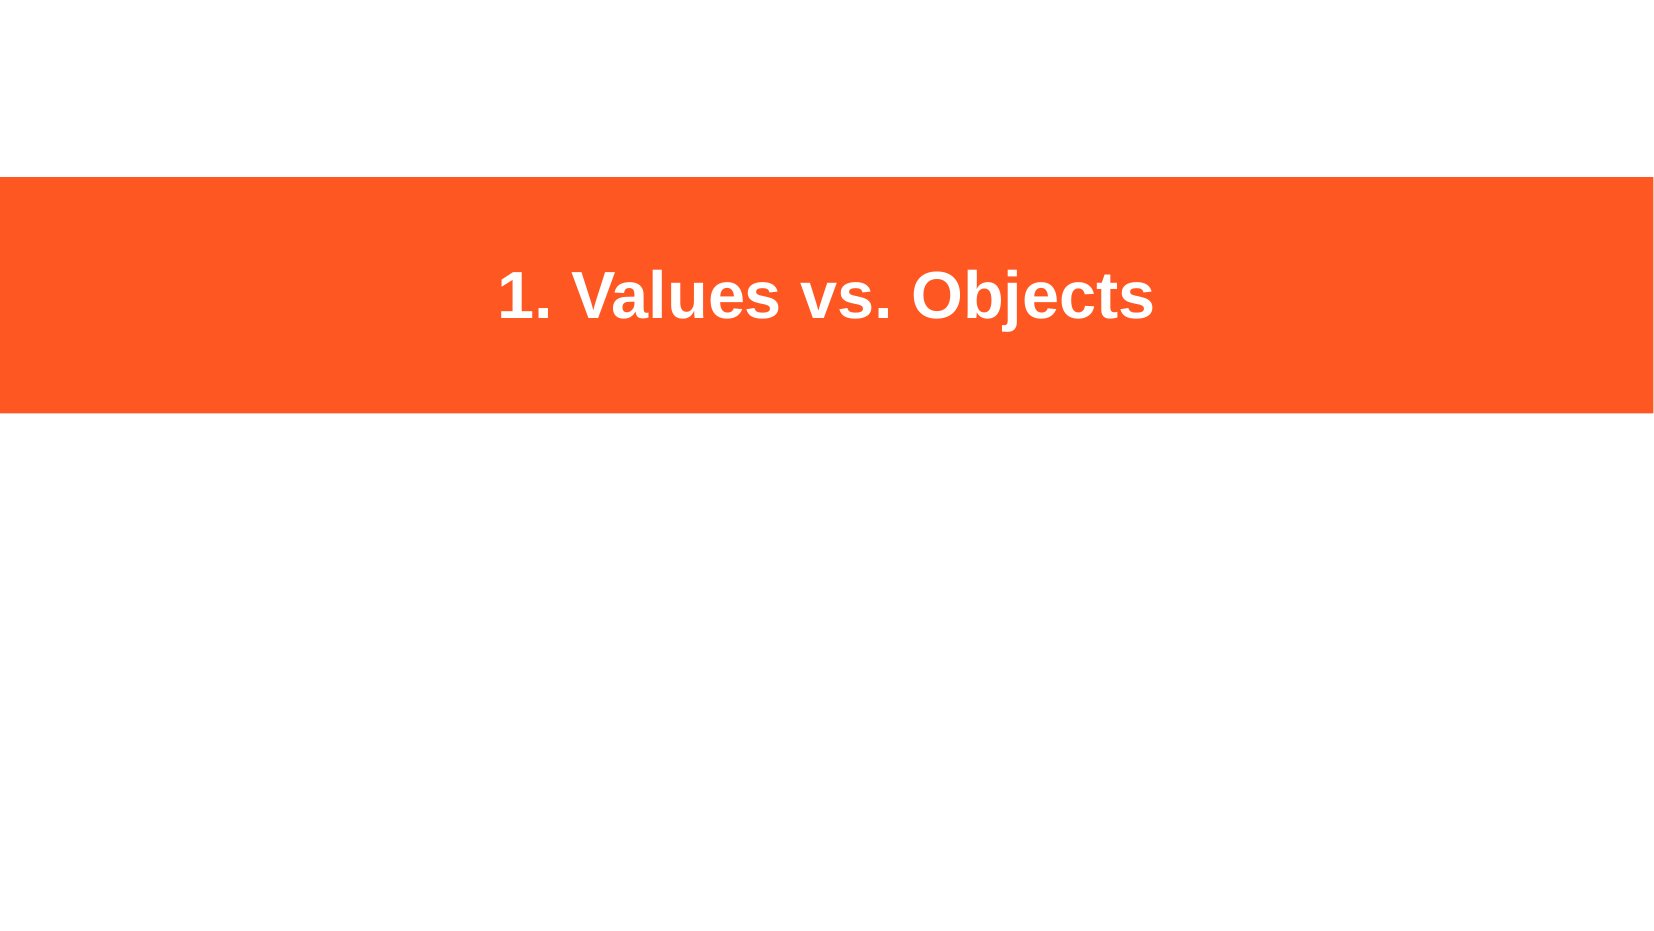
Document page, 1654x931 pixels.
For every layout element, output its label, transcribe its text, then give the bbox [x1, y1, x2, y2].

title 1. Values vs. Objects [0, 177, 1654, 414]
